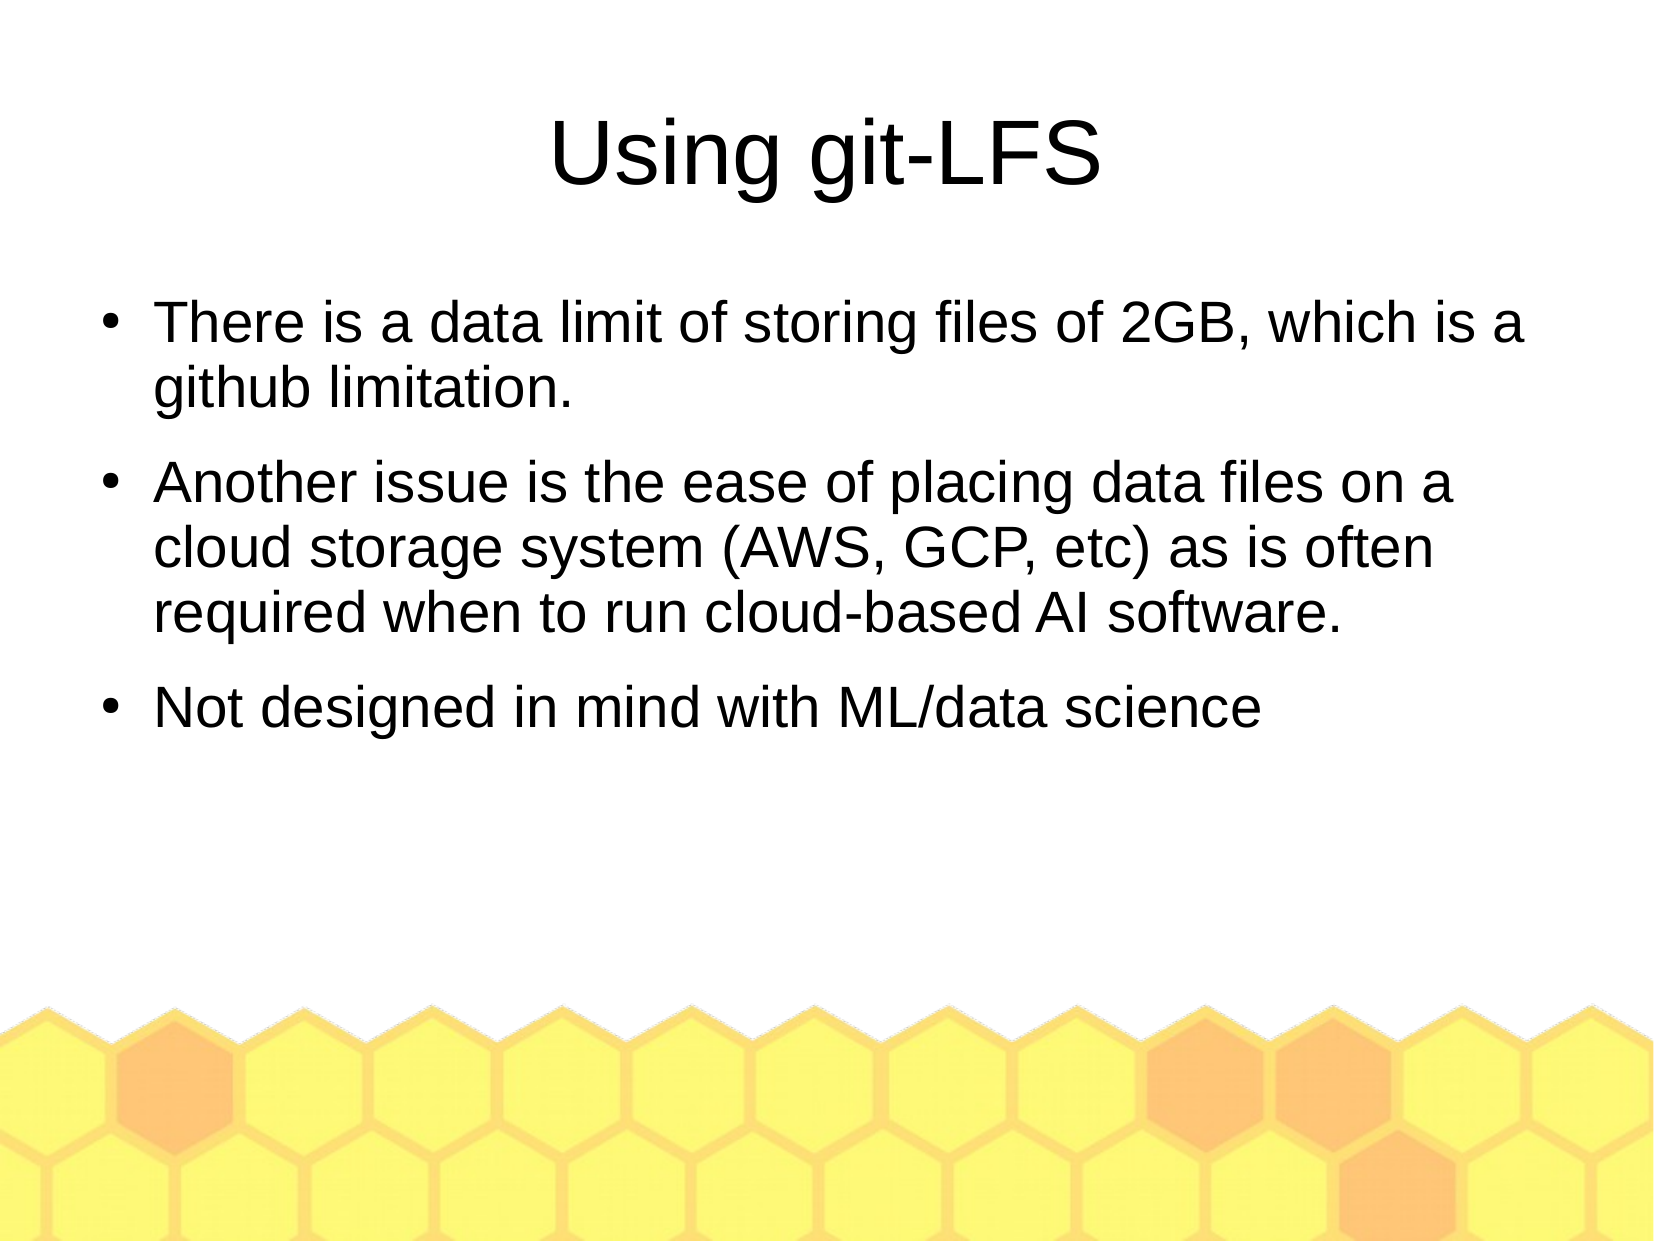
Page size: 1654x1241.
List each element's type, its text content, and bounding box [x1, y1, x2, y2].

list There is a data limit of storing files of 2GB, which is a github limitation. Another issue is the ease of placing data files on a cloud storage system (AWS, GCP, etc) as is often required when to run cloud-based AI software. Not designed in mind with ML/data science [82, 290, 1571, 1010]
title Using git-LFS [82, 49, 1571, 257]
picture [0, 1001, 1654, 1241]
